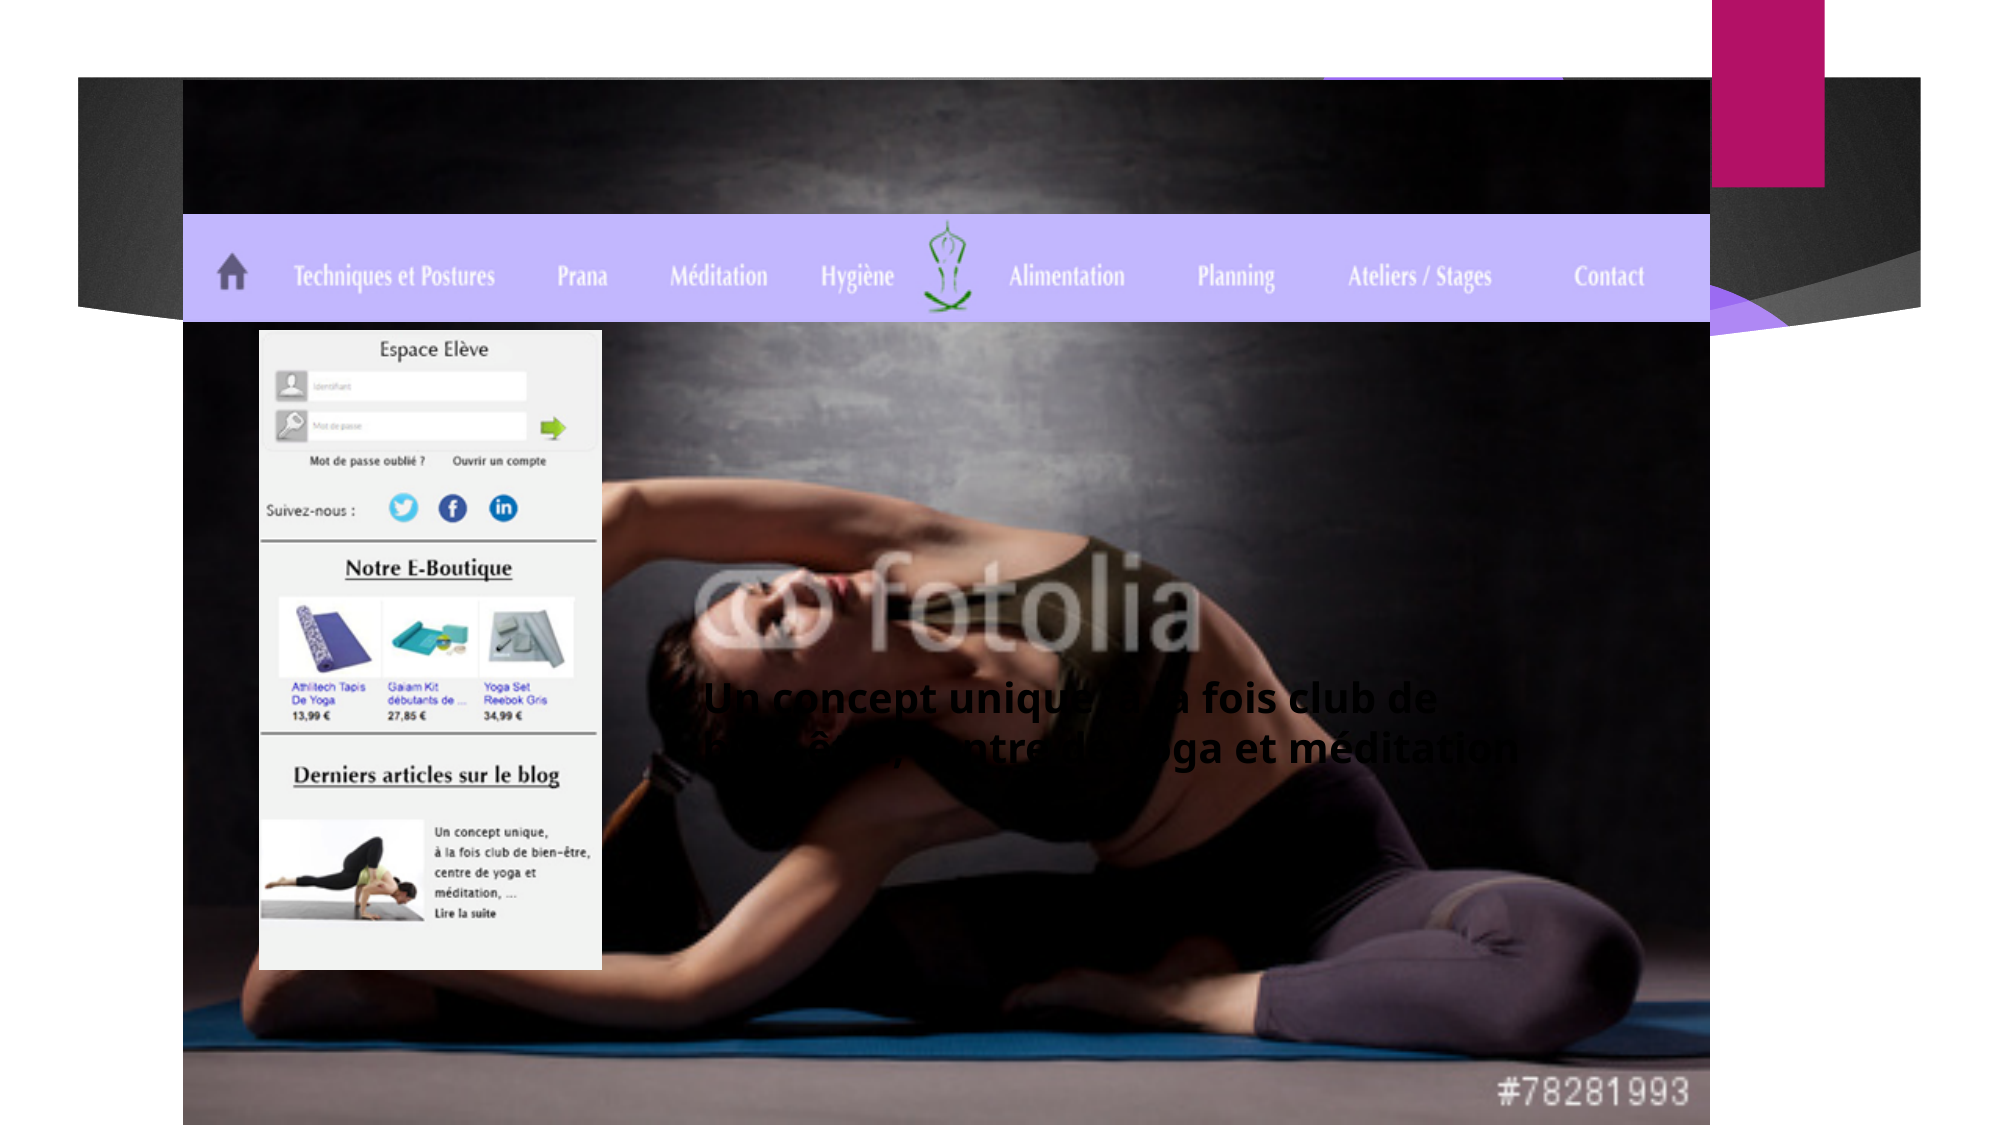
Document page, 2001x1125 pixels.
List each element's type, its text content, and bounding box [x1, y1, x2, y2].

text_box Un concept unique, à la fois club de bien-être, centre de yoga et méditation [687, 664, 1651, 779]
picture [79, 78, 1920, 1125]
